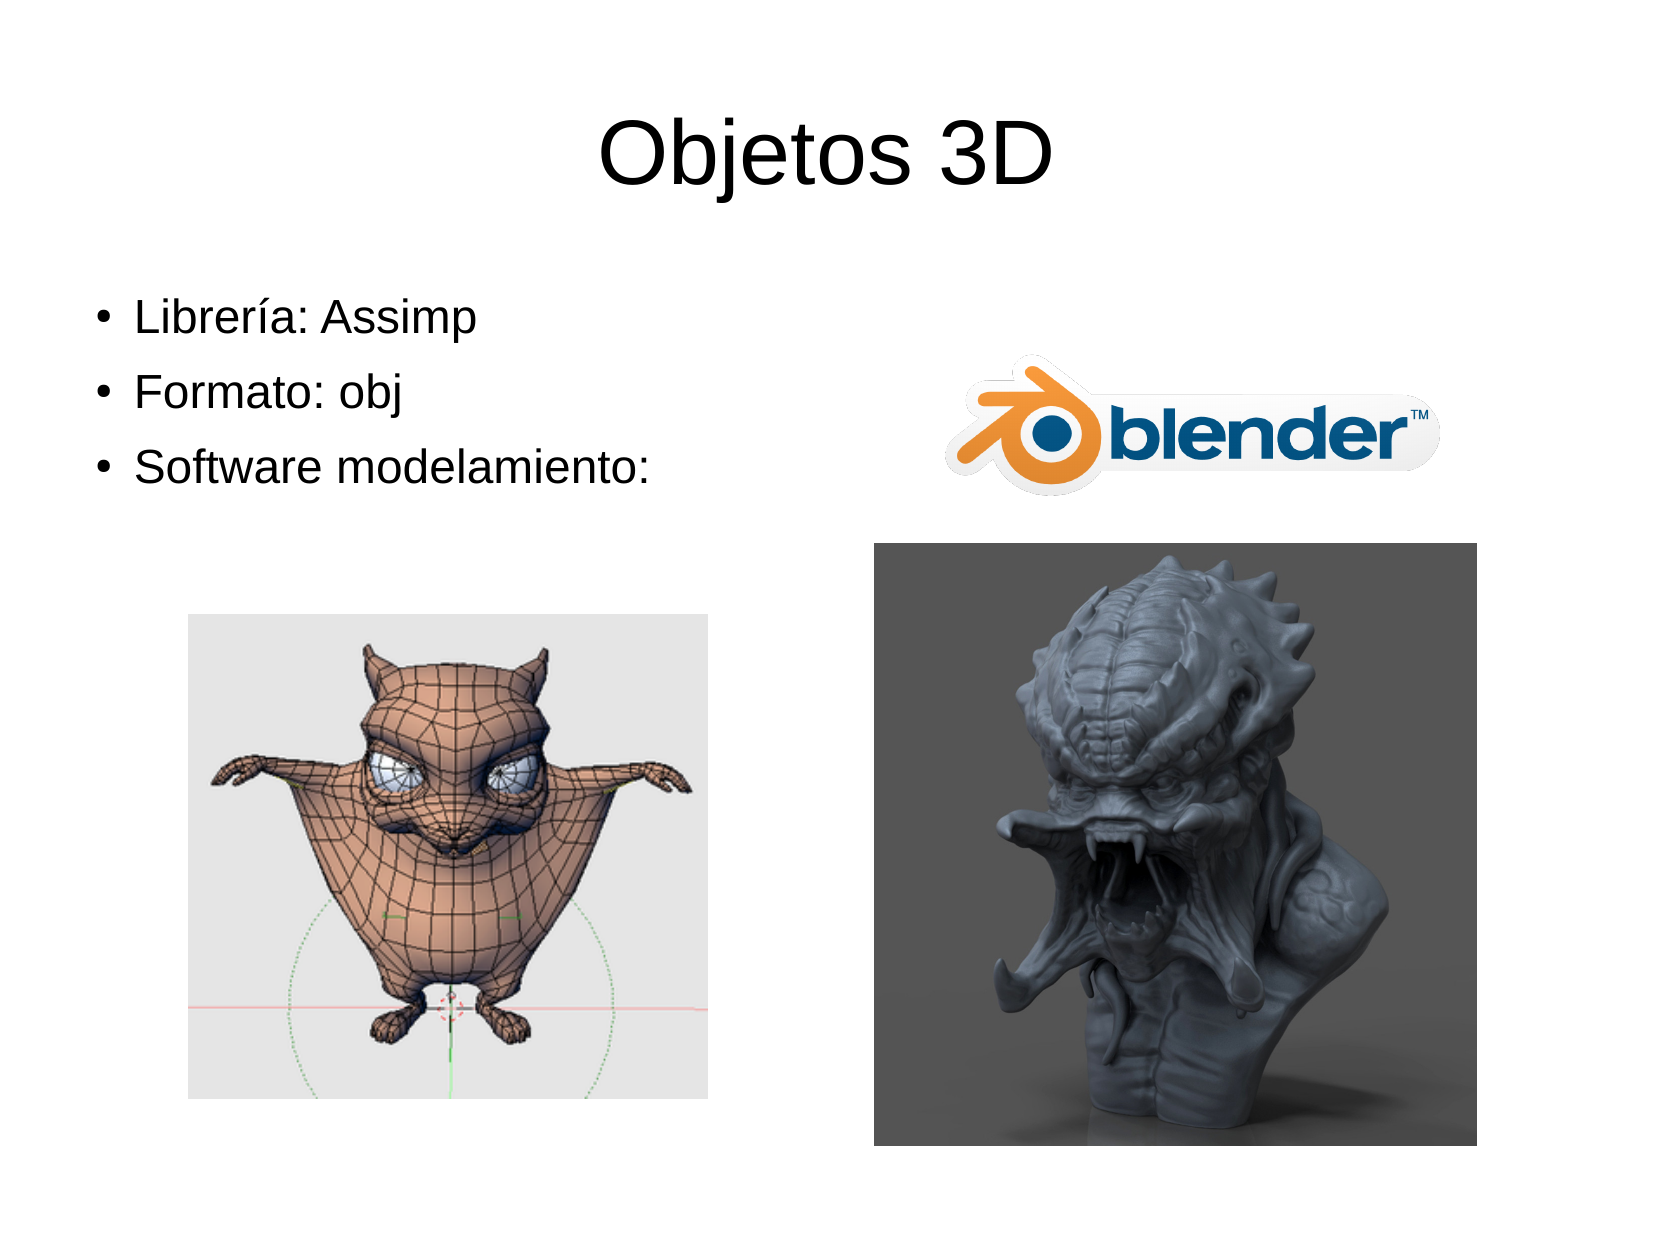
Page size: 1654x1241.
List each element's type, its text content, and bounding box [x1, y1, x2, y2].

picture [188, 614, 708, 1099]
title Objetos 3D [82, 49, 1571, 257]
picture [874, 543, 1477, 1146]
list Librería: Assimp Formato: obj Software modelamiento: [82, 290, 1654, 497]
picture [921, 342, 1458, 511]
